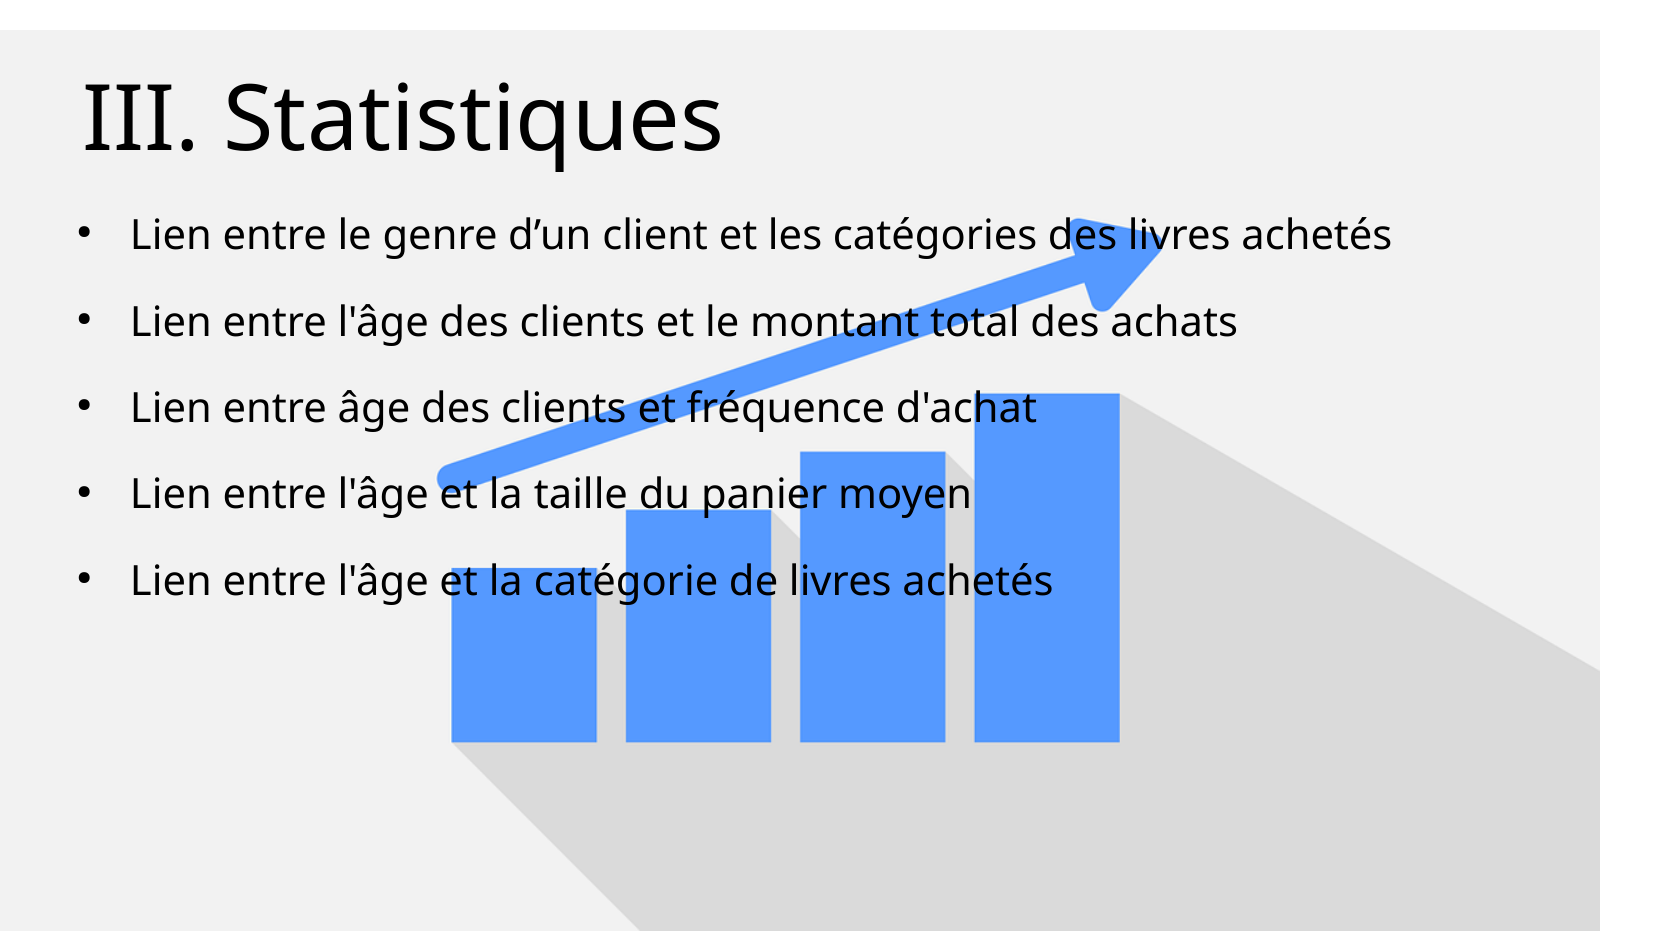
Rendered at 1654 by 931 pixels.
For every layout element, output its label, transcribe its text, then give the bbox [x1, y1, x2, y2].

picture [0, 30, 1600, 931]
list Lien entre le genre d’un client et les catégories des livres achetés Lien entre l'âge des clients et le montant total des achats Lien entre âge des clients et fréquence d'achat Lien entre l'âge et la taille du panier moyen Lien entre l'âge et la catégorie de livres achetés [59, 204, 1548, 745]
title III. Statistiques [82, 37, 1571, 193]
